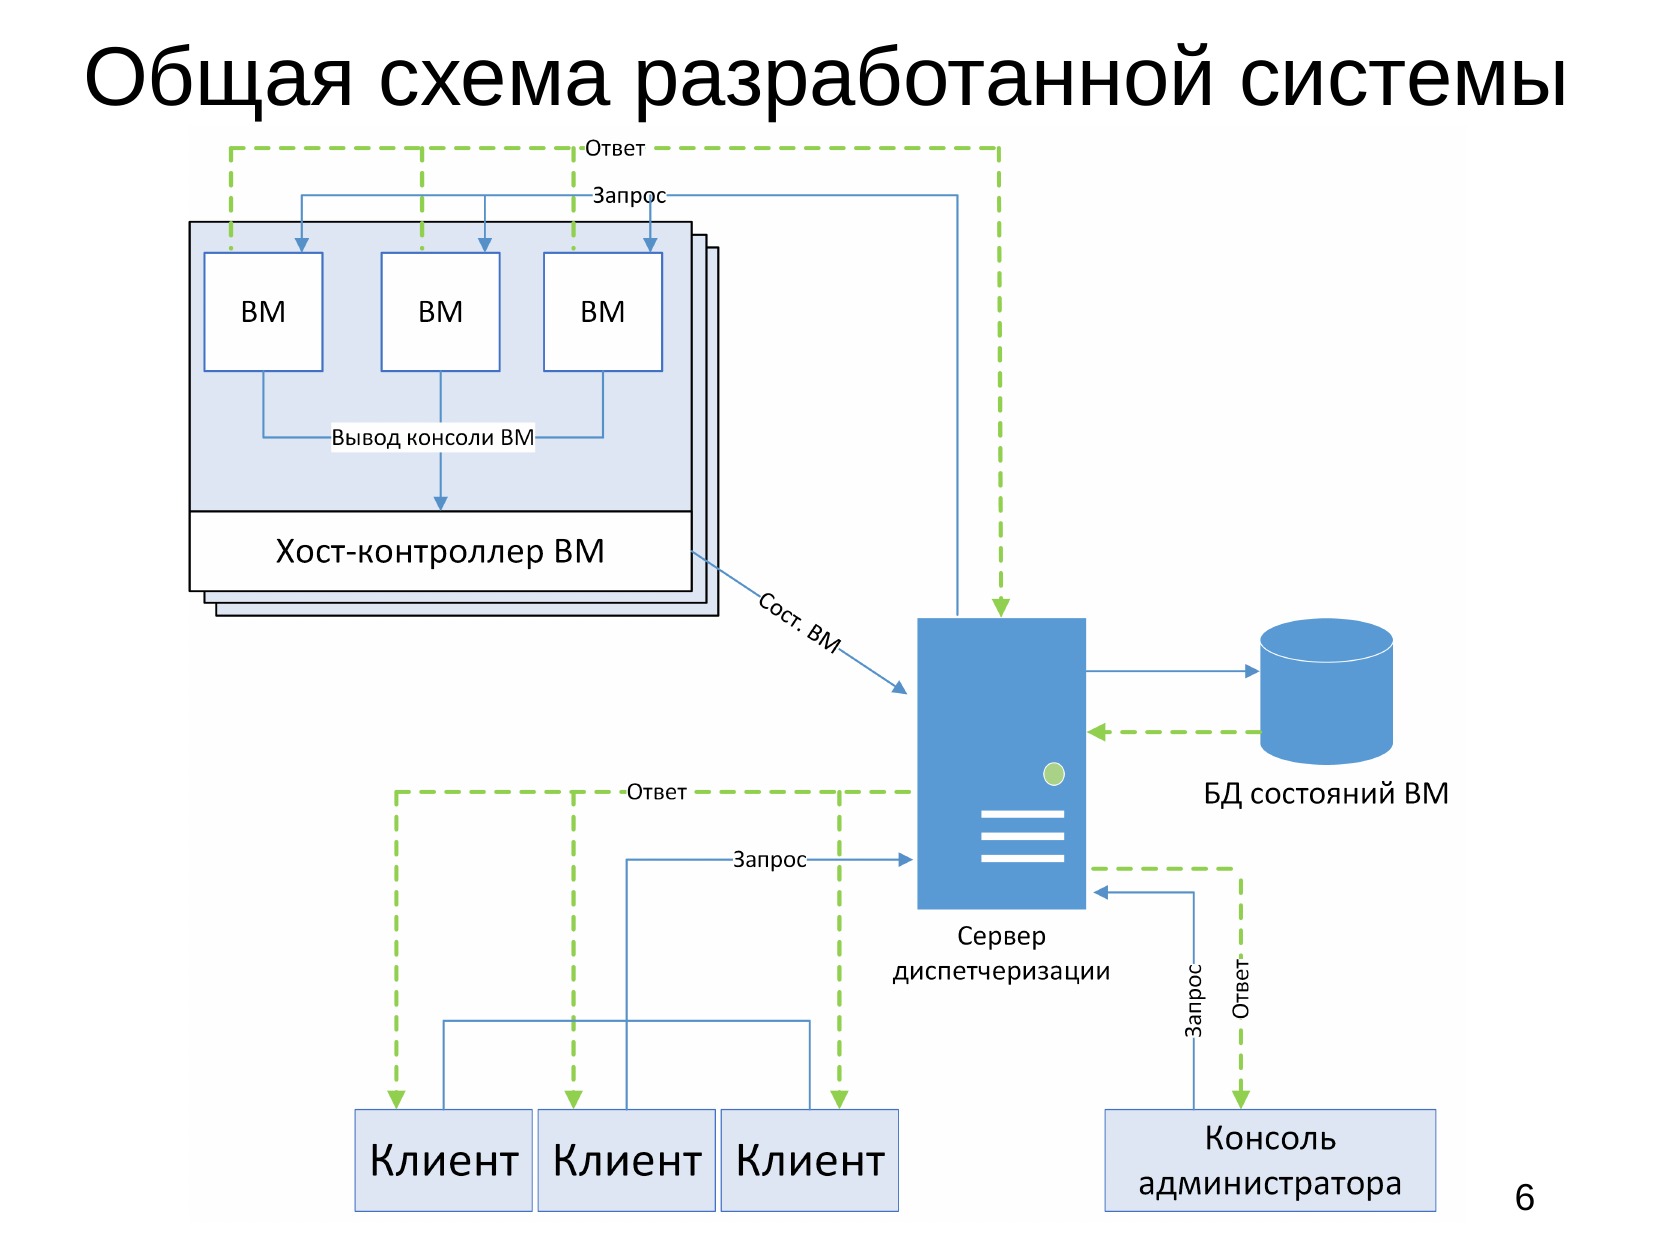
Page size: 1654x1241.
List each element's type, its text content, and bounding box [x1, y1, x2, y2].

text_box <номер> [1508, 1169, 1654, 1241]
title Общая схема разработанной системы [0, 11, 1654, 142]
picture [188, 125, 1467, 1223]
